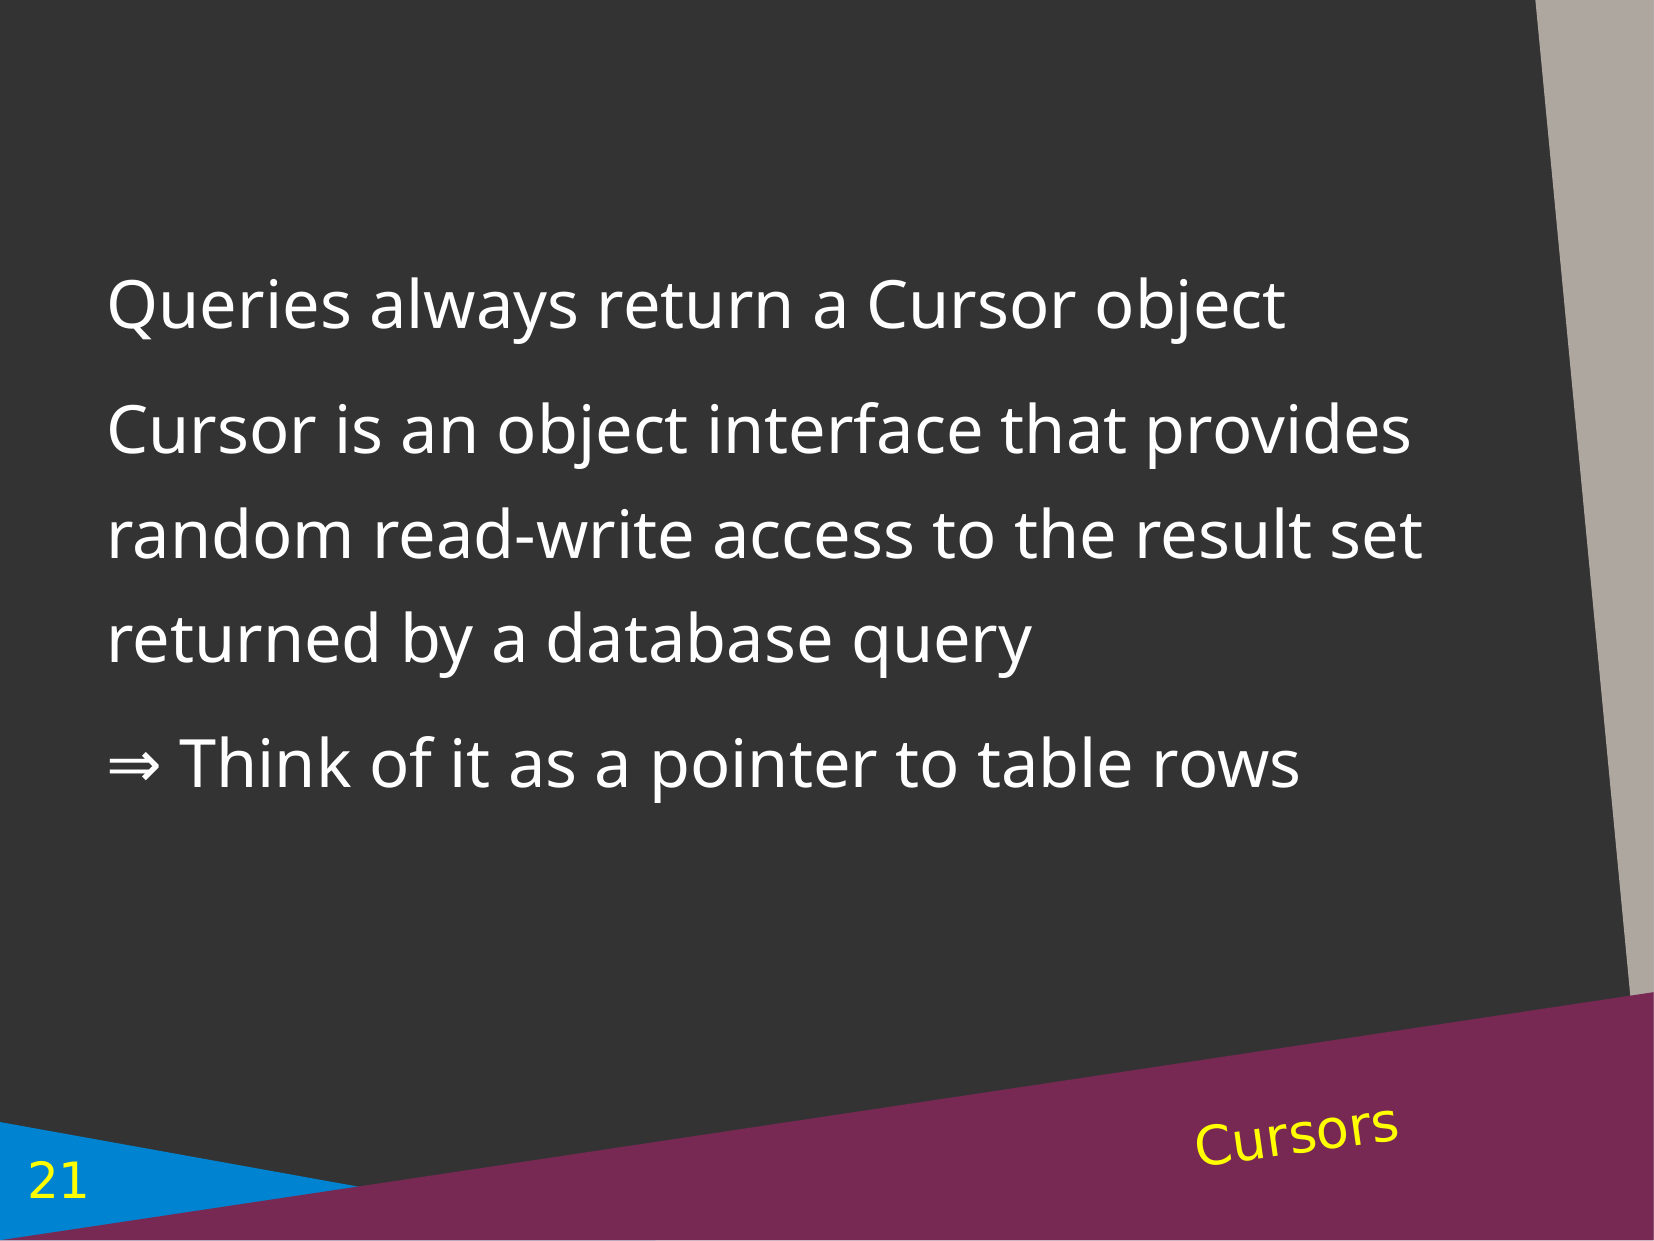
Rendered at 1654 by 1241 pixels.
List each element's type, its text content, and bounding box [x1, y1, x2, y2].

list Queries always return a Cursor object Cursor is an object interface that provides random read-write access to the result set returned by a database query ⇒ Think of it as a pointer to table rows [35, 59, 1524, 993]
title Cursors [956, 995, 1654, 1241]
